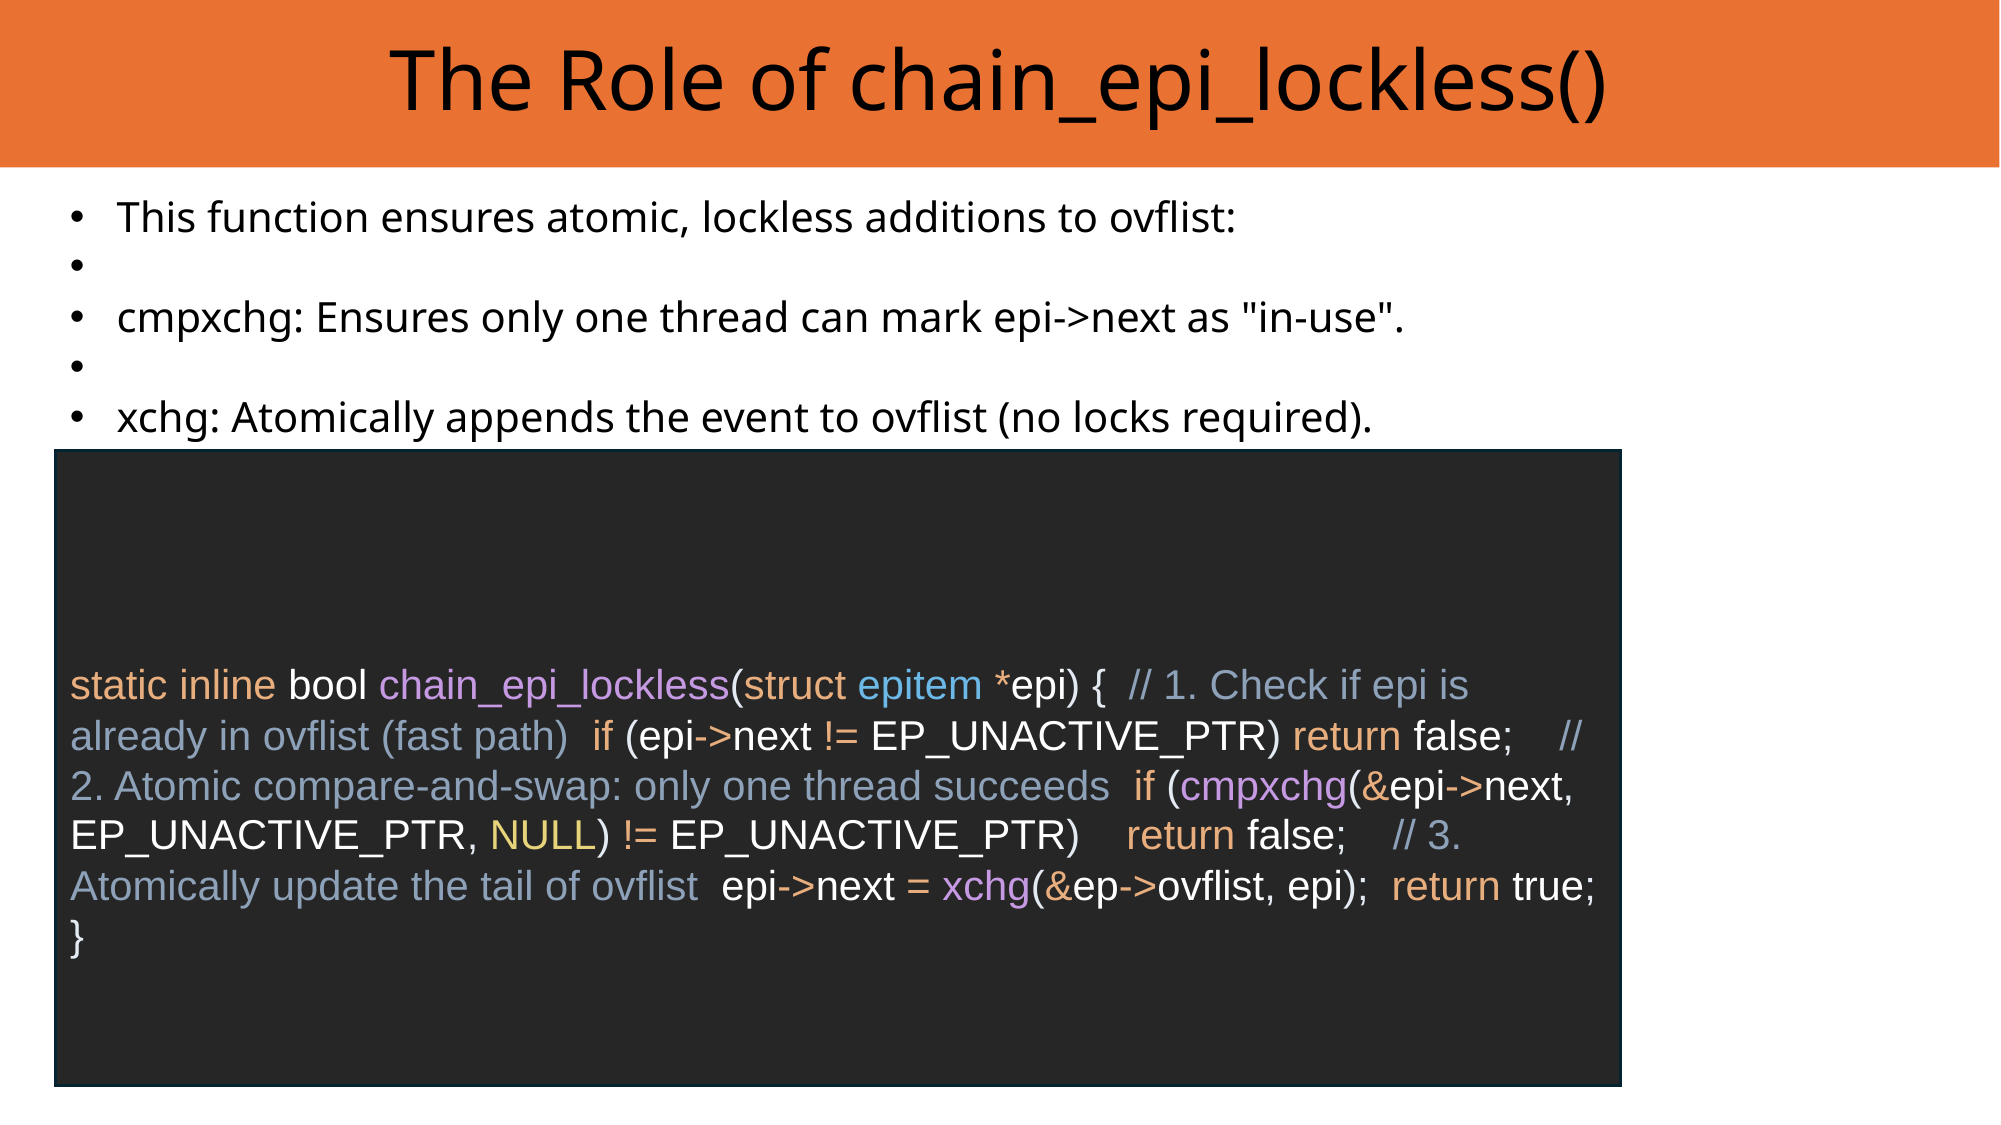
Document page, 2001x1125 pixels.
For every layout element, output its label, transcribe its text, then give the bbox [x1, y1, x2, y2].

text_box This function ensures atomic, lockless additions to ovflist: cmpxchg: Ensures only one thread can mark epi->next as "in-use". xchg: Atomically appends the event to ovflist (no locks required). [54, 183, 1639, 451]
text_box static inline bool chain_epi_lockless(struct epitem *epi) { // 1. Check if epi is already in ovflist (fast path) if (epi->next != EP_UNACTIVE_PTR) return false; // 2. Atomic compare-and-swap: only one thread succeeds if (cmpxchg(&epi->next, EP_UNACTIVE_PTR, NULL) != EP_UNACTIVE_PTR) return false; // 3. Atomically update the tail of ovflist epi->next = xchg(&ep->ovflist, epi); return true; } [55, 451, 1620, 1085]
title The Role of chain_epi_lockless() [0, 0, 2000, 168]
